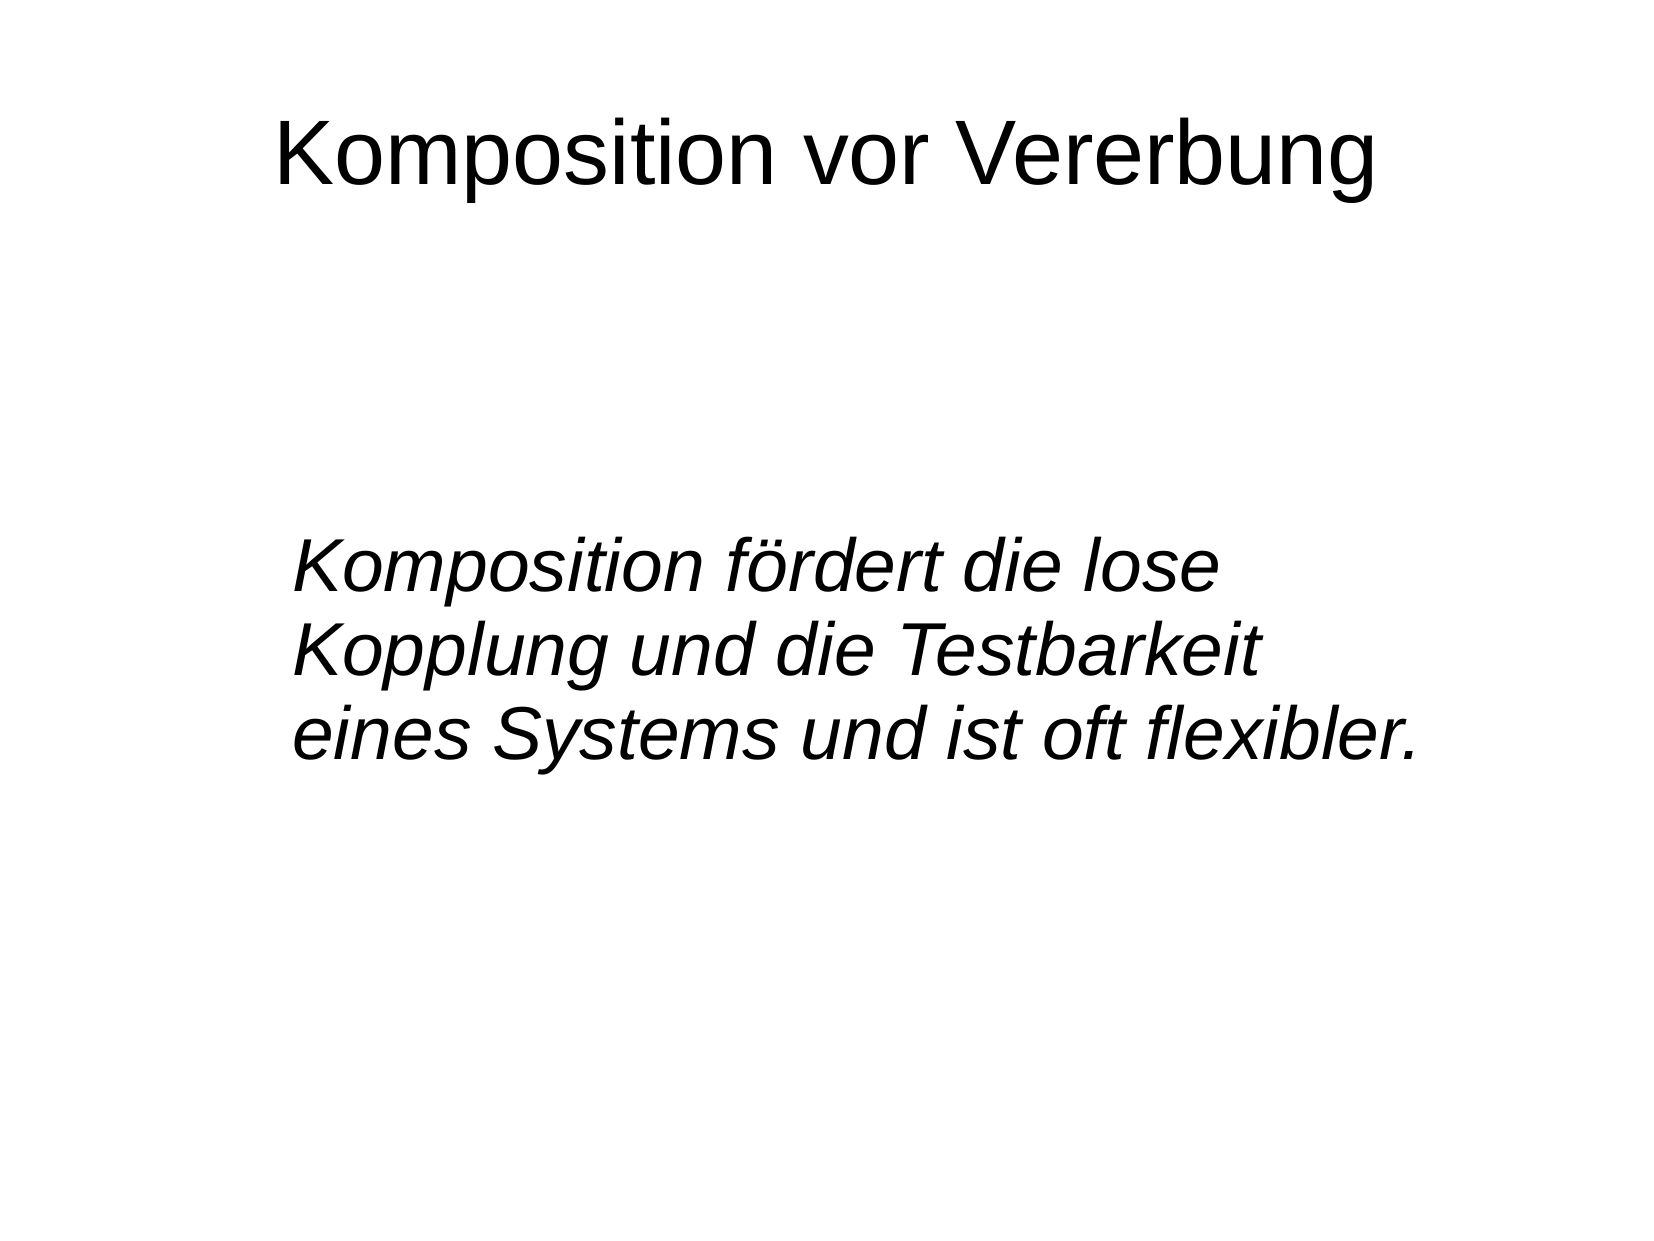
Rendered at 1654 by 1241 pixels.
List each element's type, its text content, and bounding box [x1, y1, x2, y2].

title Komposition vor Vererbung [82, 49, 1571, 257]
text_box Komposition fördert die lose Kopplung und die Testbarkeit eines Systems und ist oft flexibler. [277, 516, 1447, 796]
